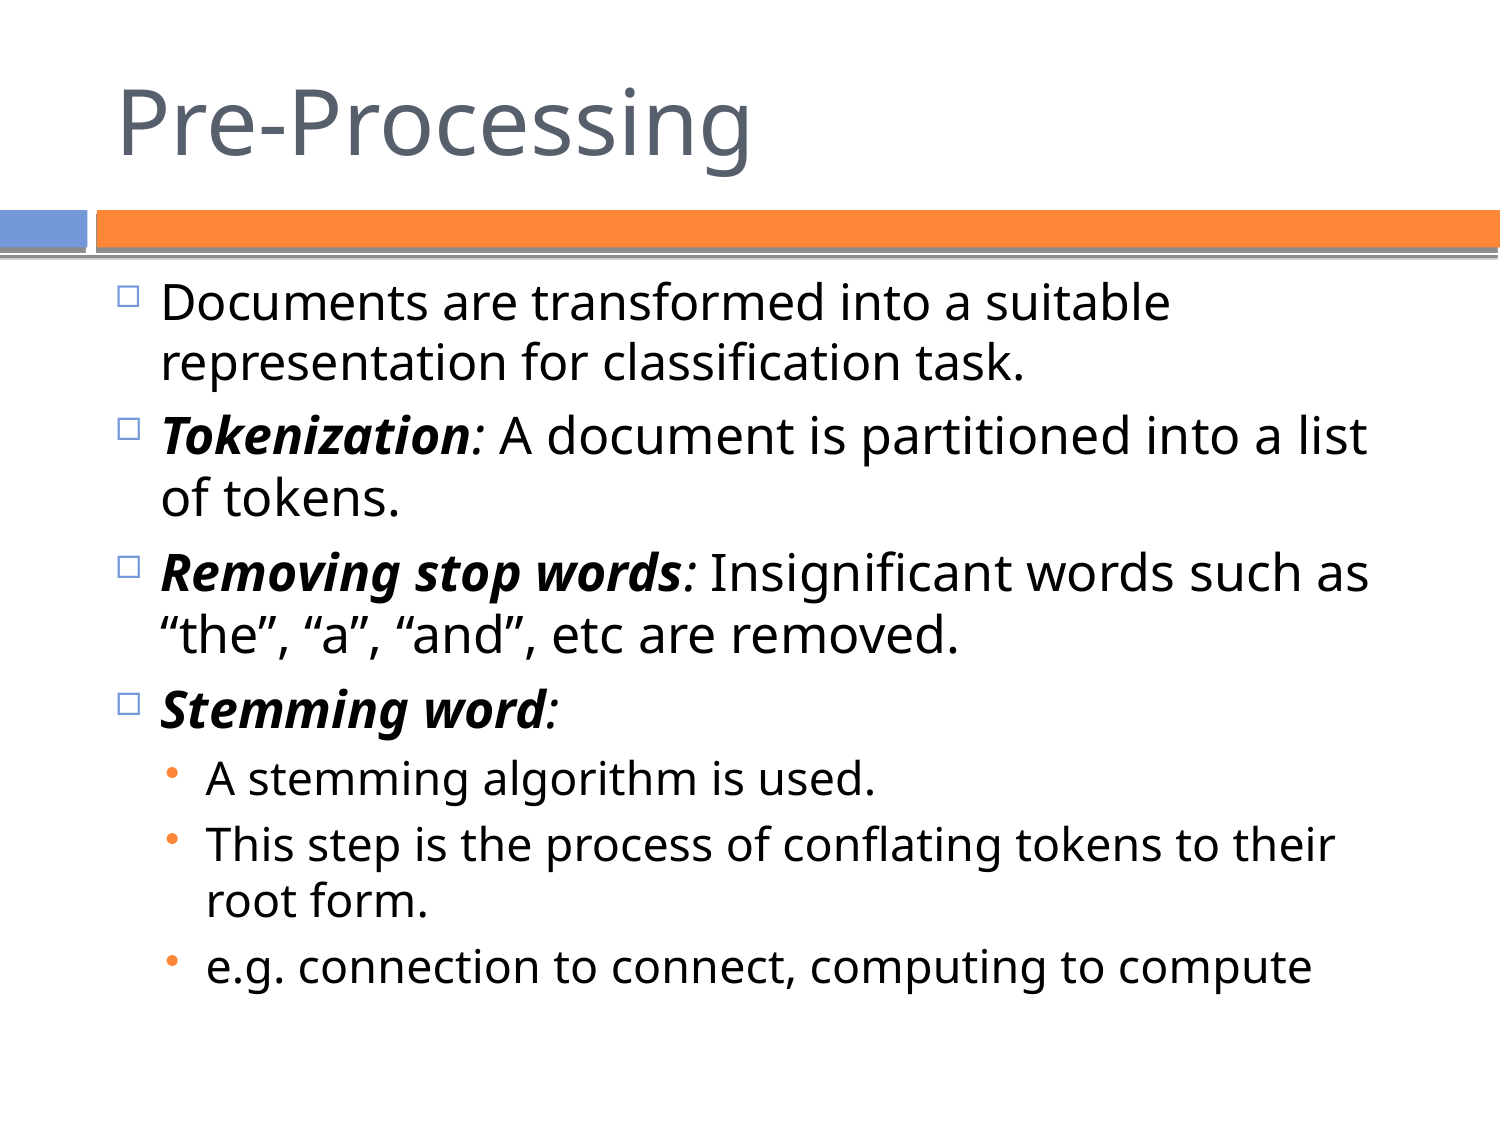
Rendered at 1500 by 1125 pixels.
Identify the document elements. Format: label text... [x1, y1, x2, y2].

list Documents are transformed into a suitable representation for classification task. Tokenization: A document is partitioned into a list of tokens. Removing stop words: Insignificant words such as “the”, “a”, “and”, etc are removed. Stemming word: A stemming algorithm is used. This step is the process of conflating tokens to their root form. e.g. connection to connect, computing to compute [100, 262, 1438, 1000]
title Pre-Processing [100, 37, 1438, 200]
